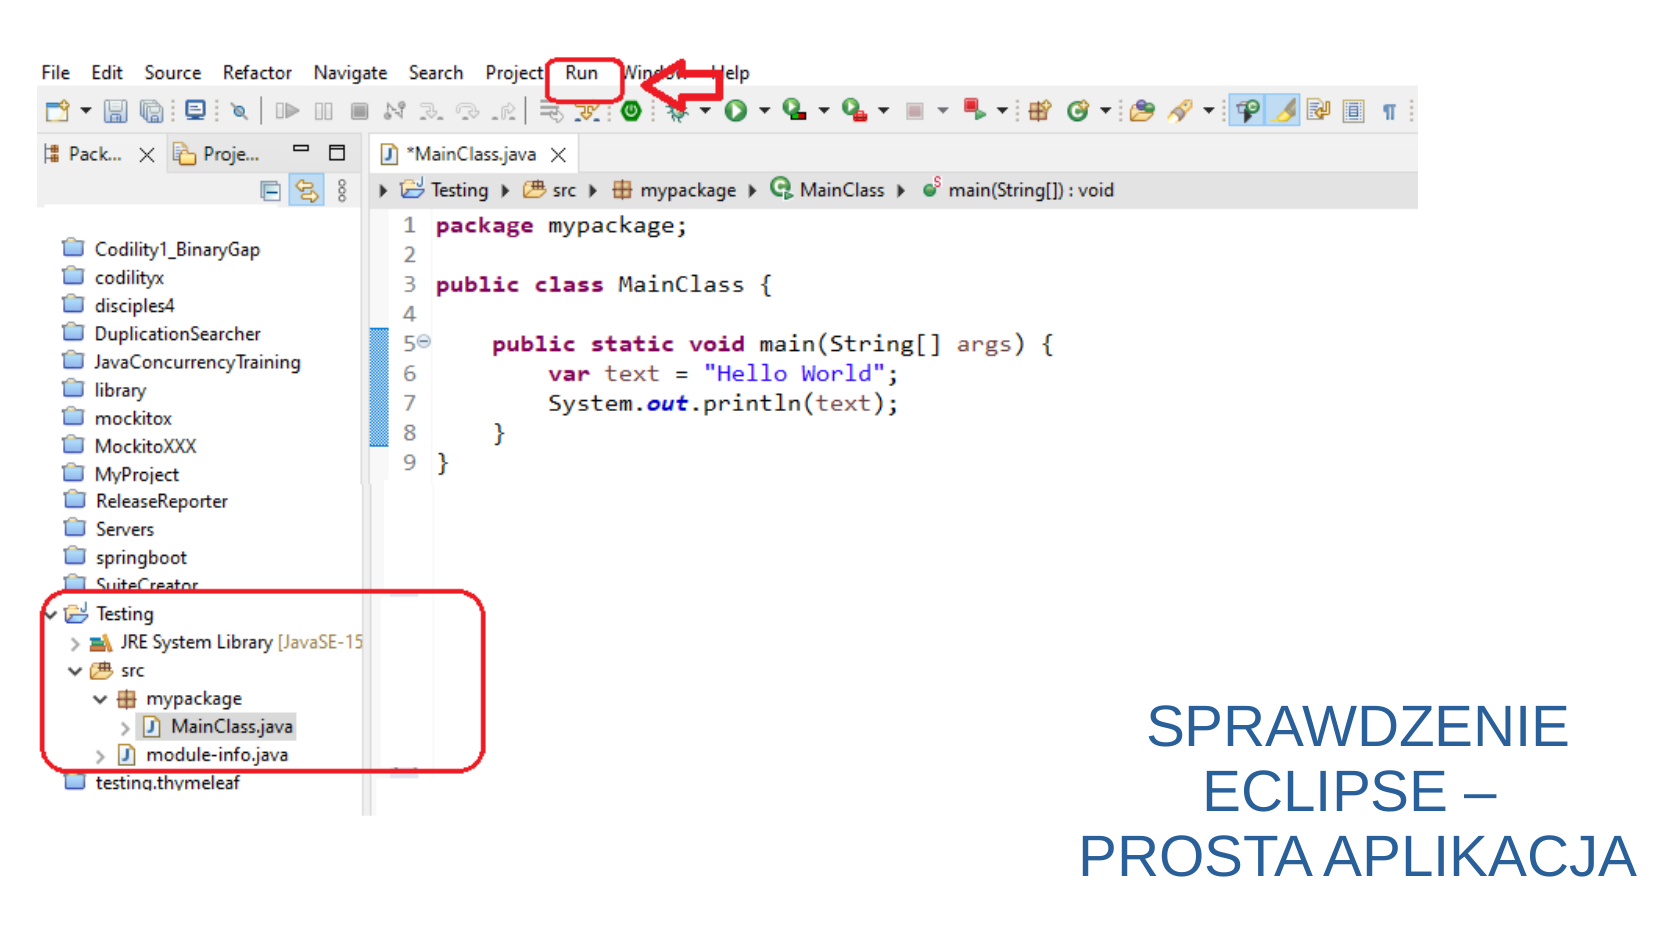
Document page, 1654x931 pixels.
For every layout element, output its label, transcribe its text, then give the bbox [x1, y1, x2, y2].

picture [37, 56, 1418, 827]
title SPRAWDZENIE ECLIPSE – PROSTA APLIKACJA [1062, 693, 1654, 889]
